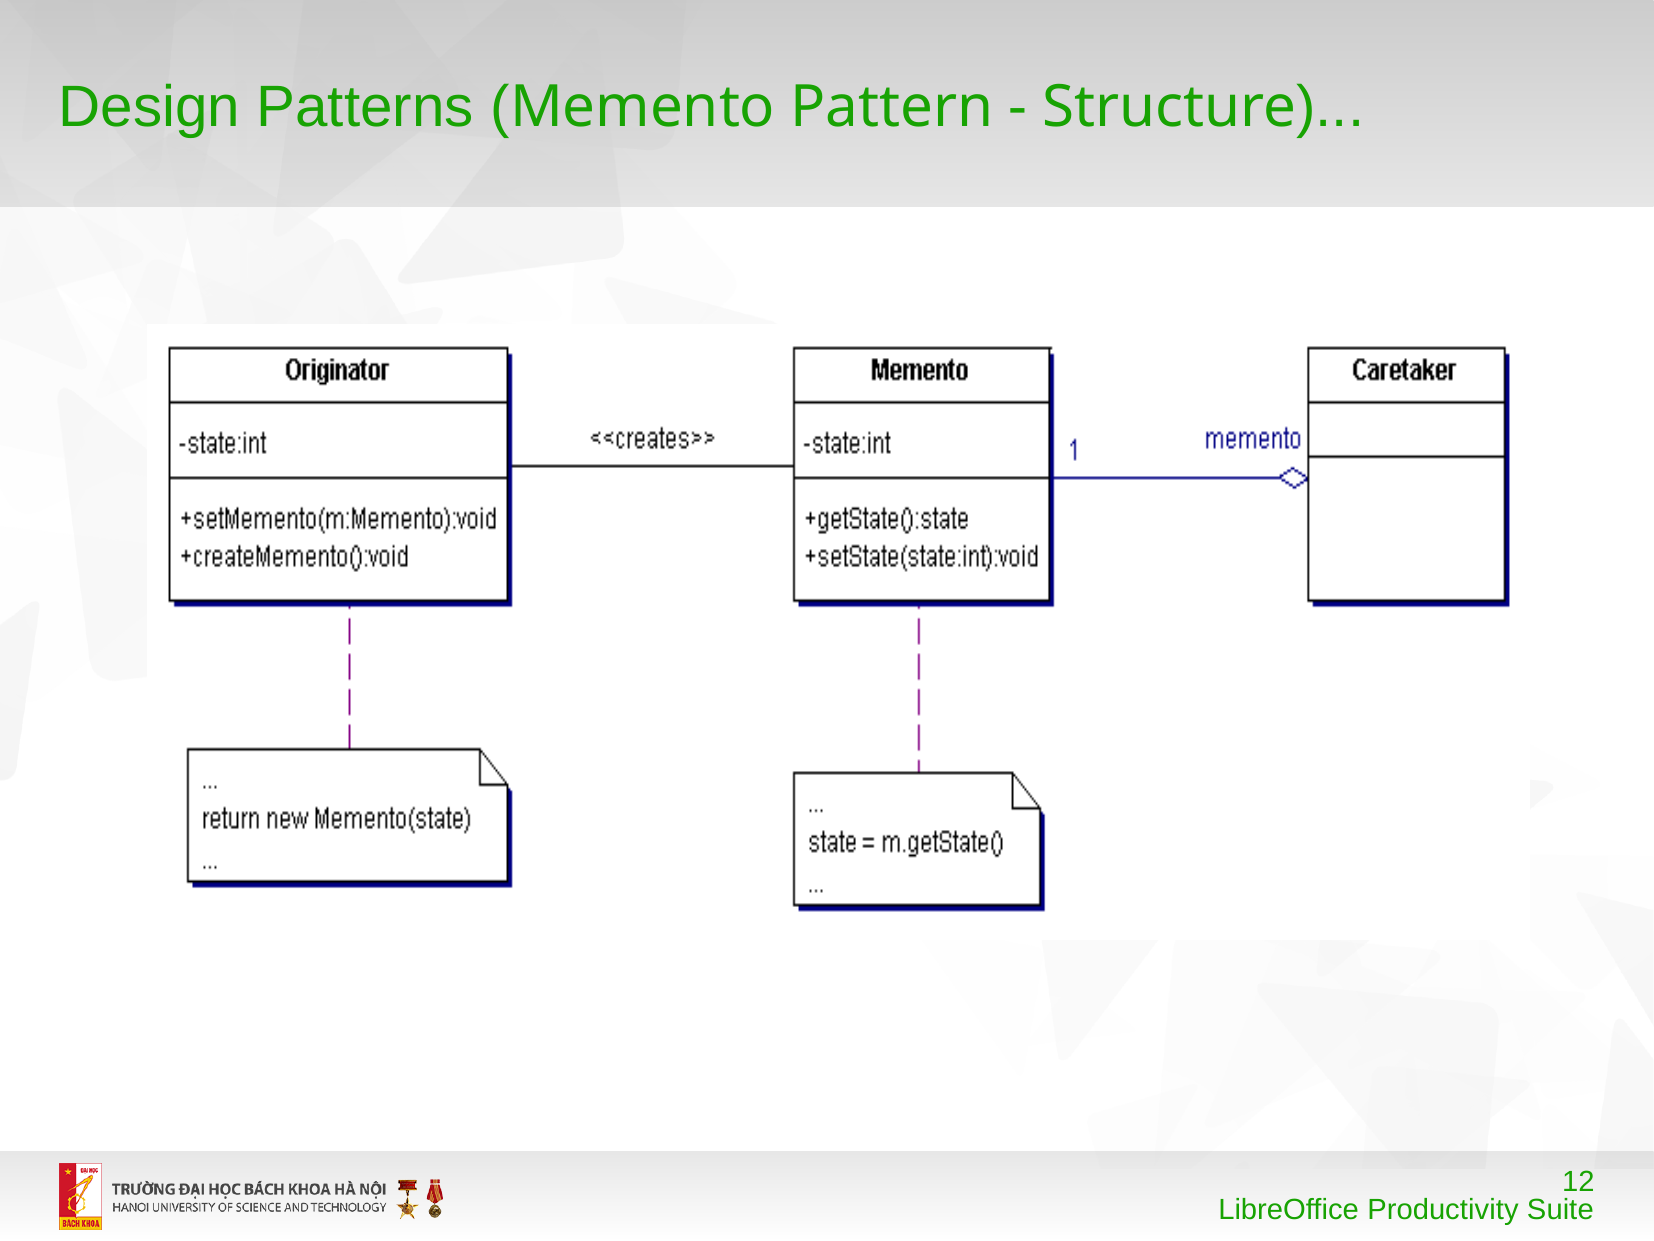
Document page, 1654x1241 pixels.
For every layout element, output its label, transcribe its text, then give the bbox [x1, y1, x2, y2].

picture [59, 1163, 443, 1230]
title Design Patterns (Memento Pattern - Structure)... [59, 29, 1595, 178]
picture [0, 0, 1654, 1169]
